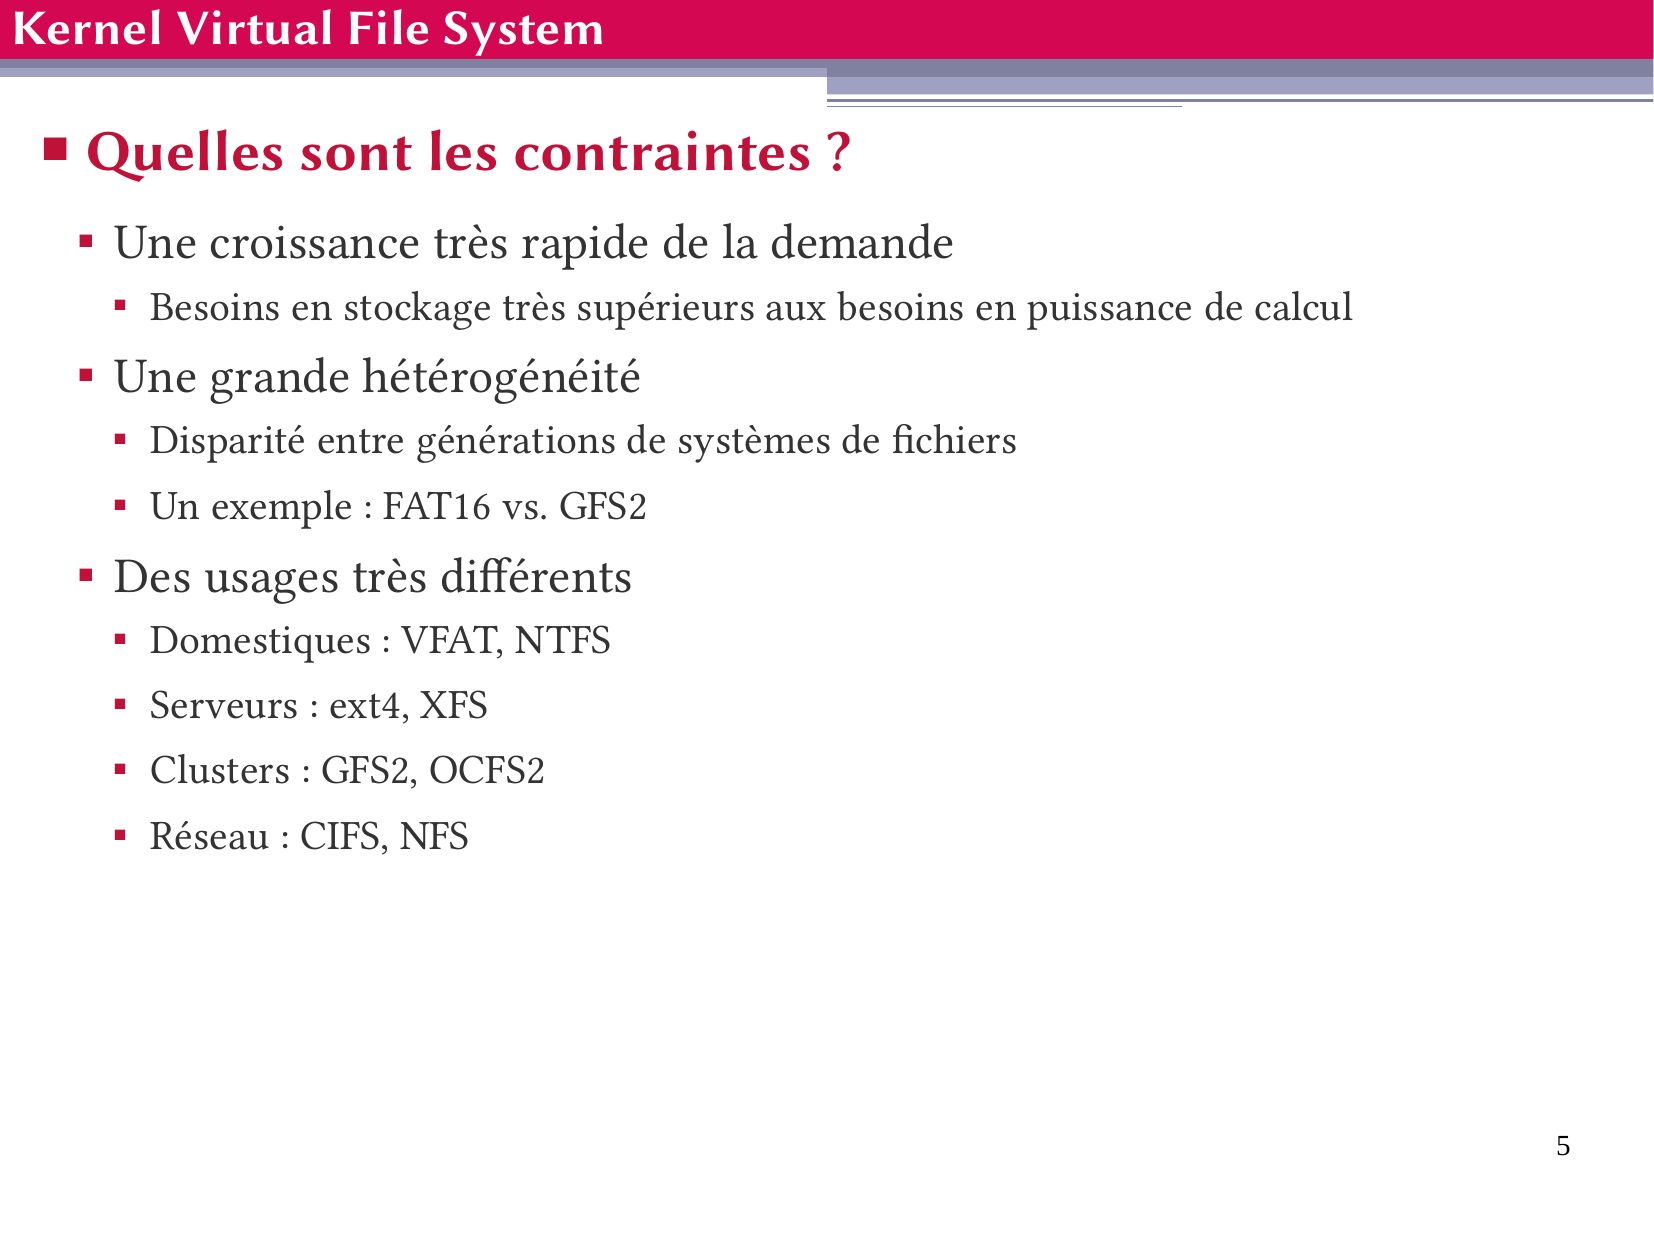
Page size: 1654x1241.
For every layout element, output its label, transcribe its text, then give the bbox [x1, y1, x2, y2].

list Kernel Virtual File System [11, 0, 751, 58]
list Quelles sont les contraintes ? Une croissance très rapide de la demande Besoins en stockage très supérieurs aux besoins en puissance de calcul Une grande hétérogénéité Disparité entre générations de systèmes de fichiers Un exemple : FAT16 vs. GFS2 Des usages très différents Domestiques : VFAT, NTFS Serveurs : ext4, XFS Clusters : GFS2, OCFS2 Réseau : CIFS, NFS [44, 118, 1611, 1211]
text_box [0, 0, 1654, 136]
